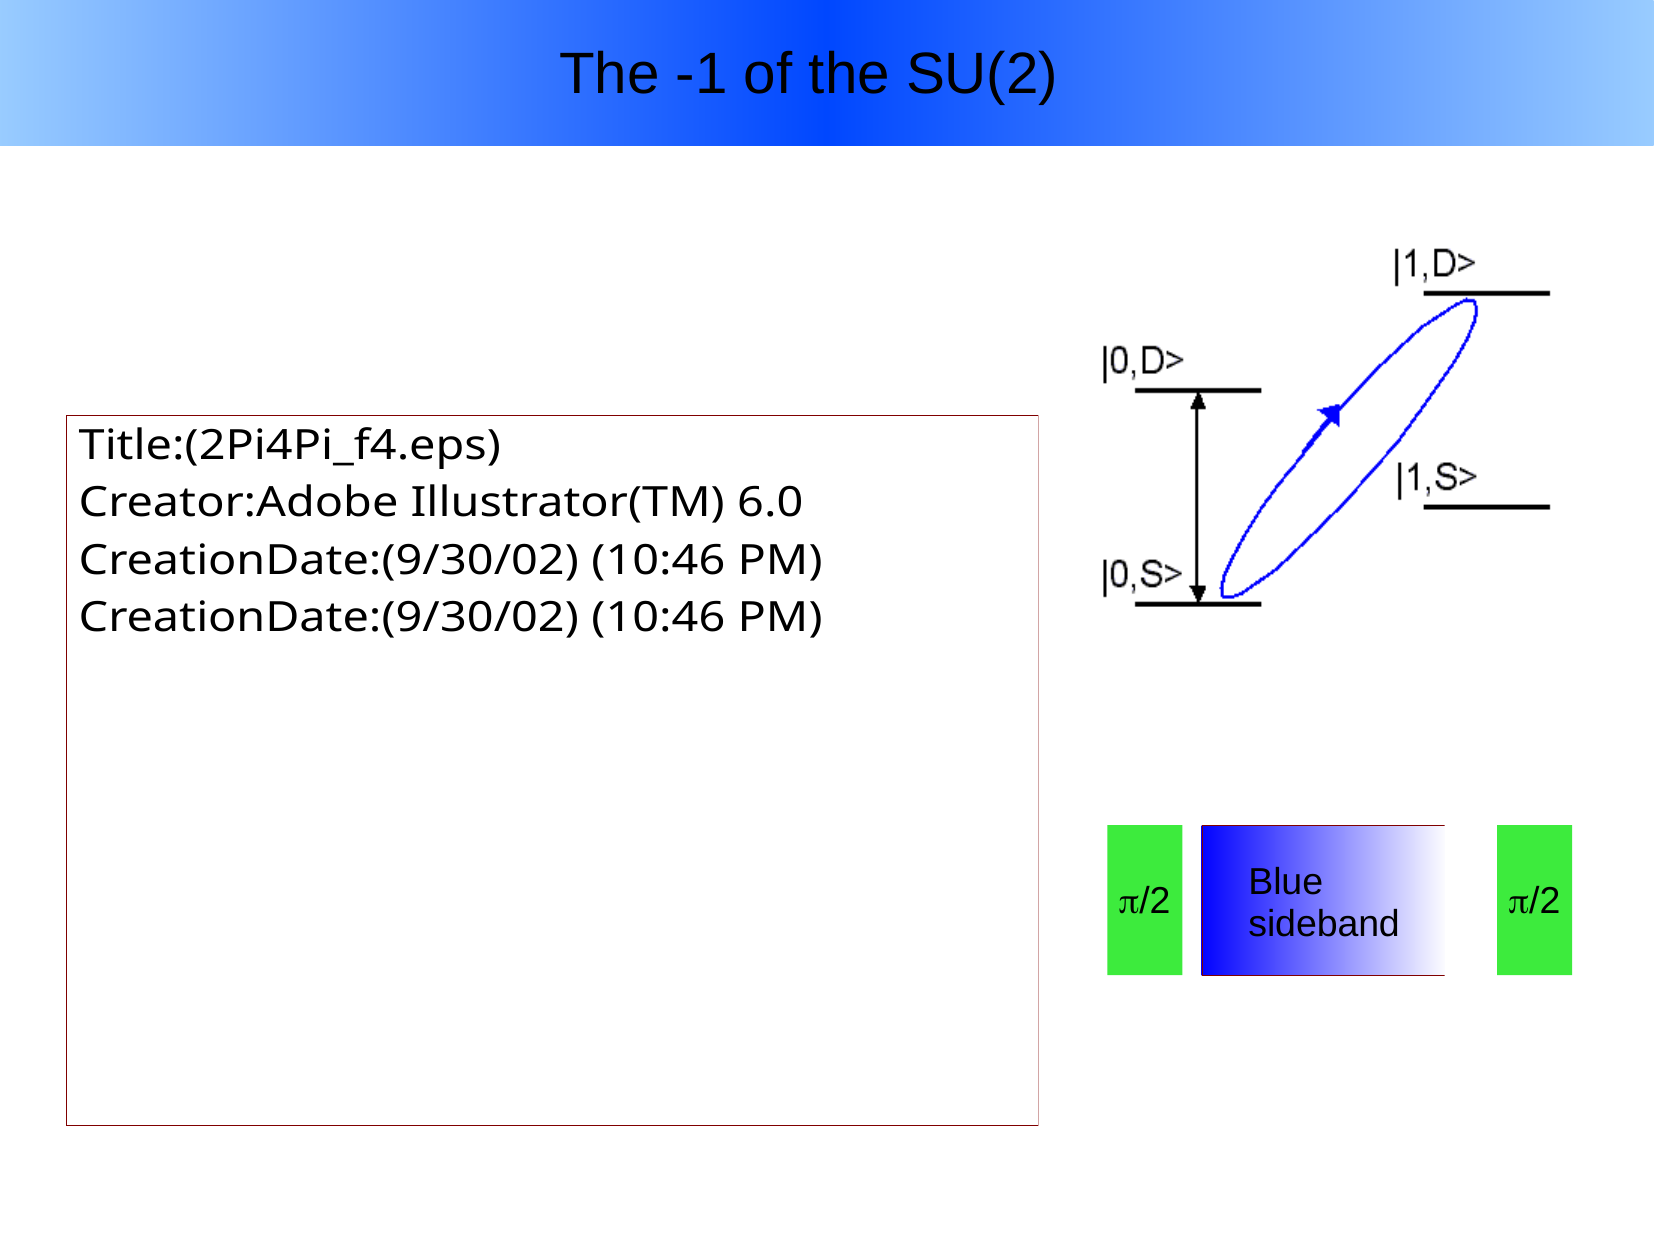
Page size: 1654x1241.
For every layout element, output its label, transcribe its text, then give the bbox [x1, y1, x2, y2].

text_box [1201, 825, 1445, 976]
text_box Blue sideband [1233, 852, 1415, 961]
picture [63, 152, 1654, 1126]
text_box [0, 0, 1654, 146]
text_box The -1 of the SU(2) [544, 33, 1074, 121]
text_box p/2 [1497, 825, 1573, 976]
text_box p/2 [1107, 825, 1183, 976]
